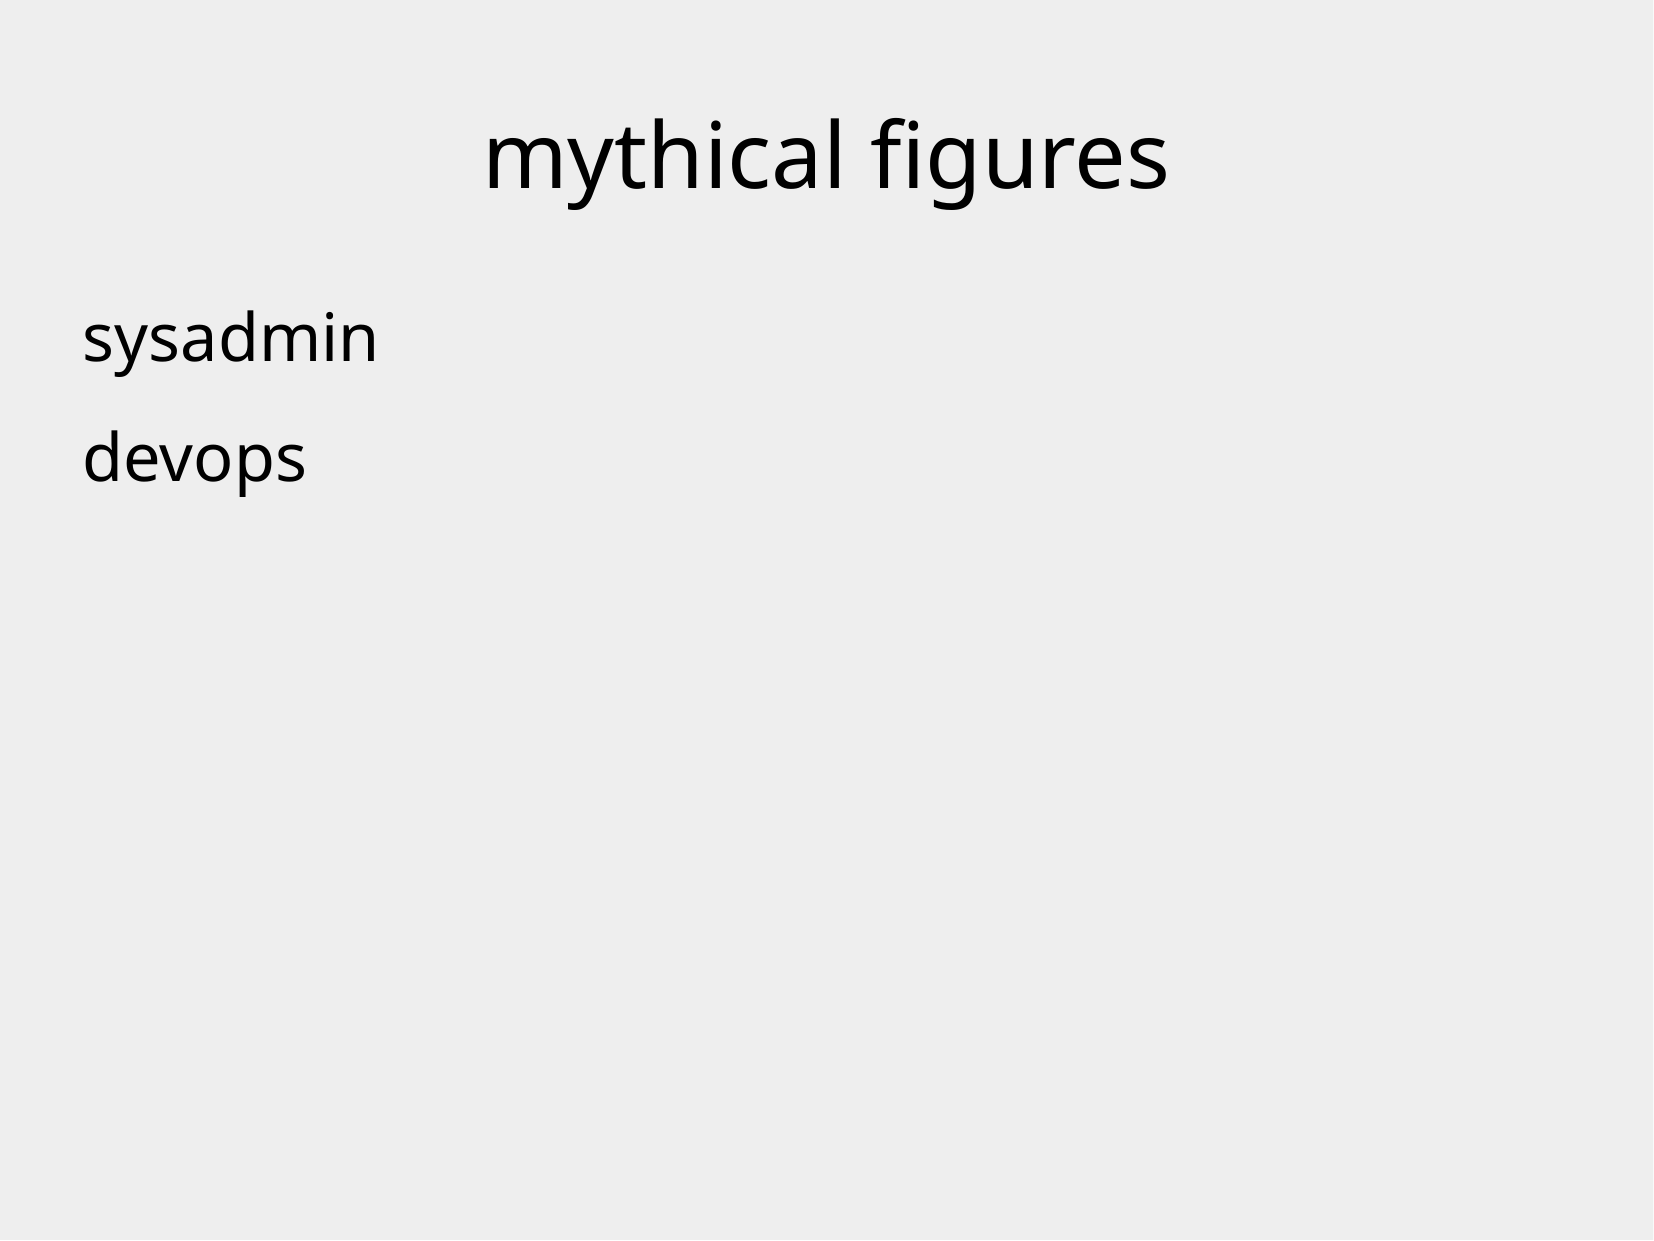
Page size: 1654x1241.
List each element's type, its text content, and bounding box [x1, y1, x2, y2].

list sysadmin devops [82, 290, 1571, 1010]
title mythical figures [82, 49, 1571, 257]
